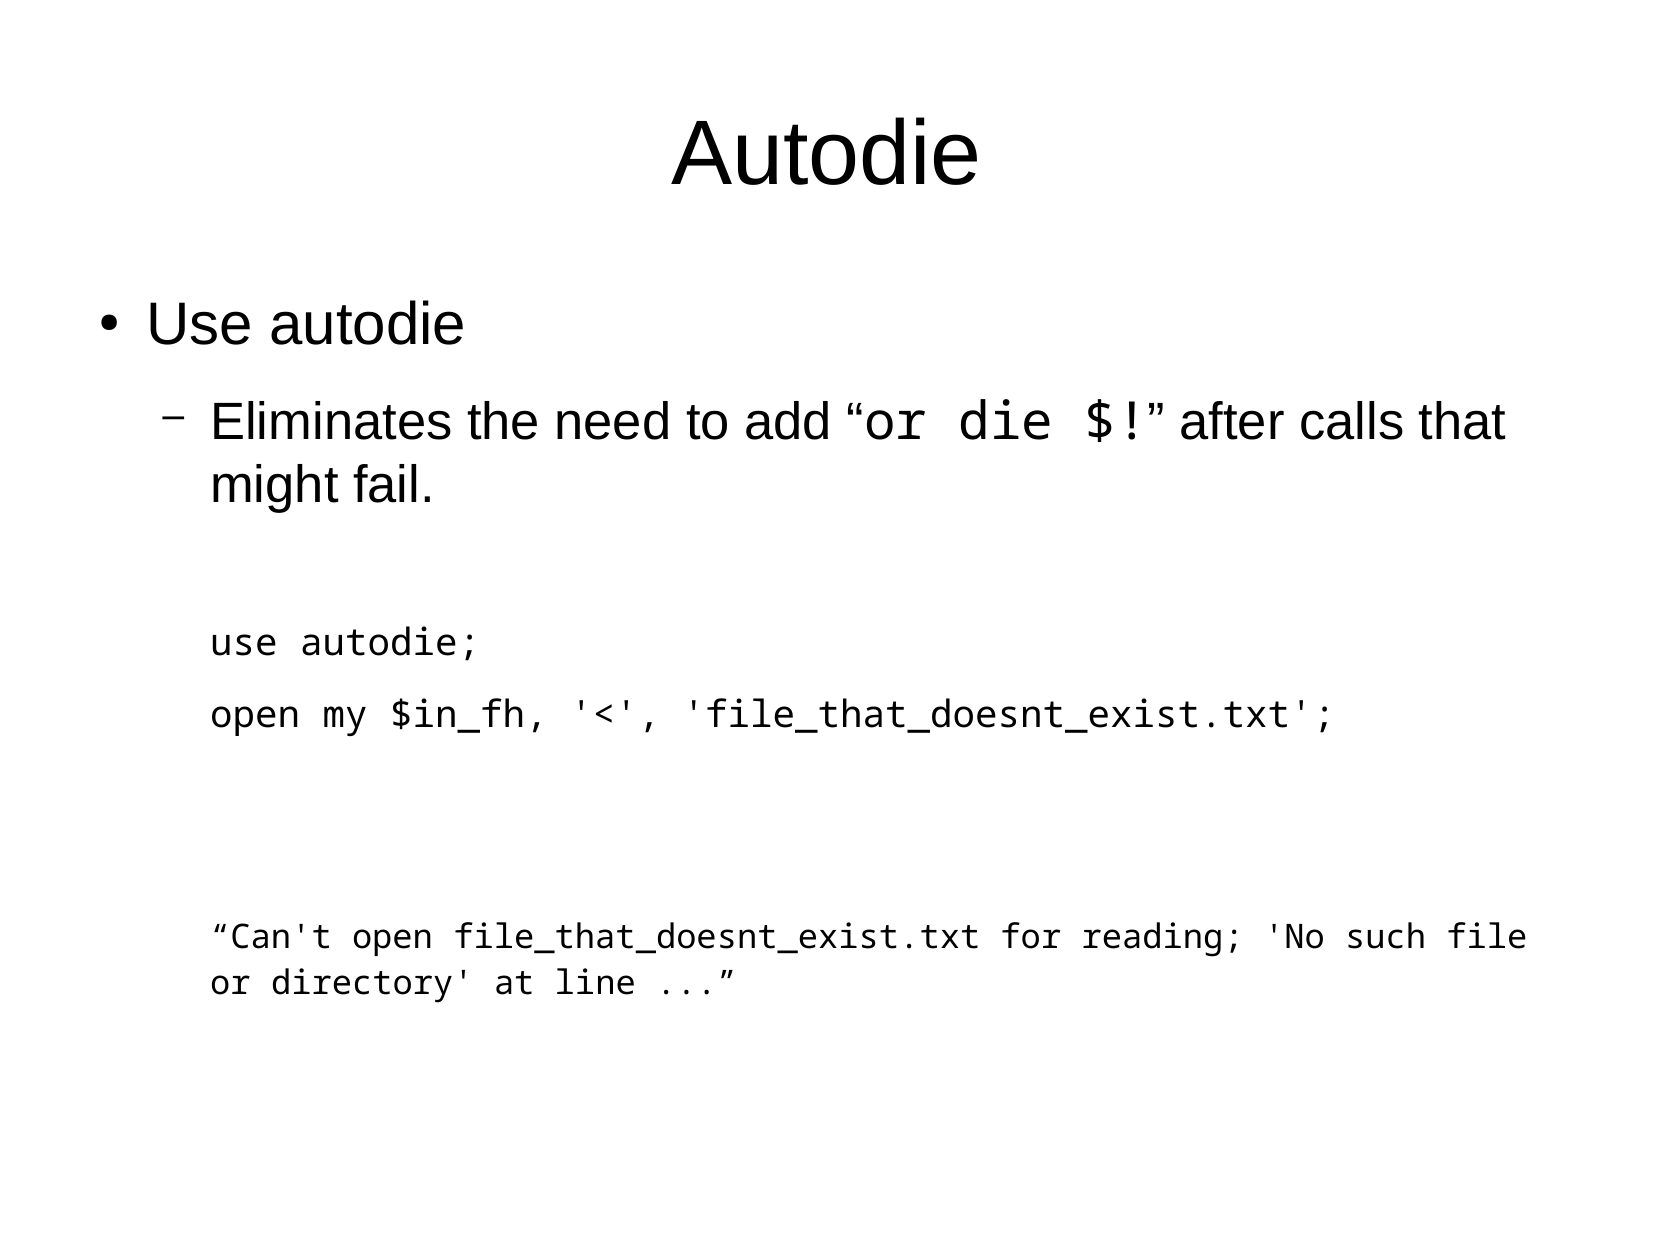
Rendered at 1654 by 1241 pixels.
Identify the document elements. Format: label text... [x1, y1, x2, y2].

title Autodie [82, 49, 1571, 257]
list Use autodie Eliminates the need to add “or die $!” after calls that might fail. use autodie; open my $in_fh, '<', 'file_that_doesnt_exist.txt'; “Can't open file_that_doesnt_exist.txt for reading; 'No such file or directory' at line ...” [82, 290, 1571, 1010]
